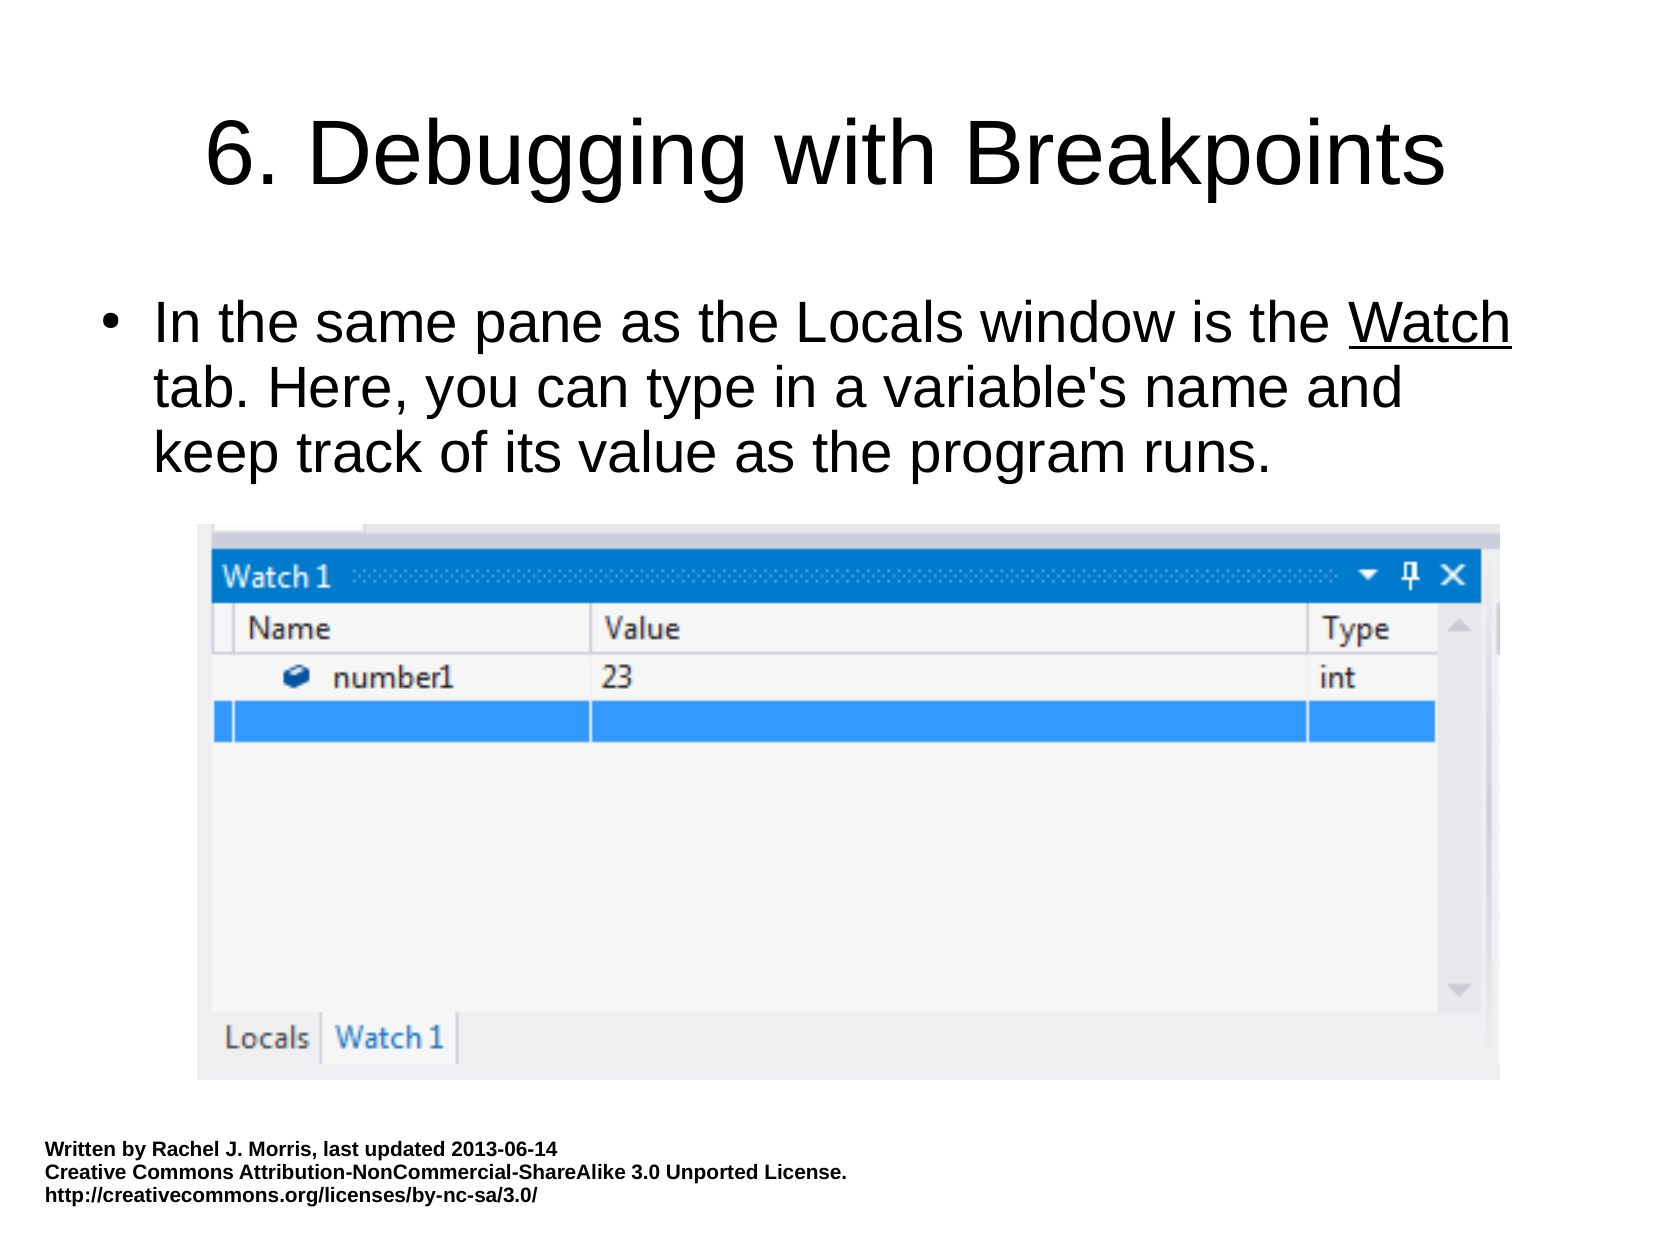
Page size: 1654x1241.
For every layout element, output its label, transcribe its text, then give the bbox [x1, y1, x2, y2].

list In the same pane as the Locals window is the Watch tab. Here, you can type in a variable's name and keep track of its value as the program runs. [82, 290, 1538, 1010]
title 6. Debugging with Breakpoints [82, 49, 1571, 257]
picture [197, 524, 1501, 1081]
